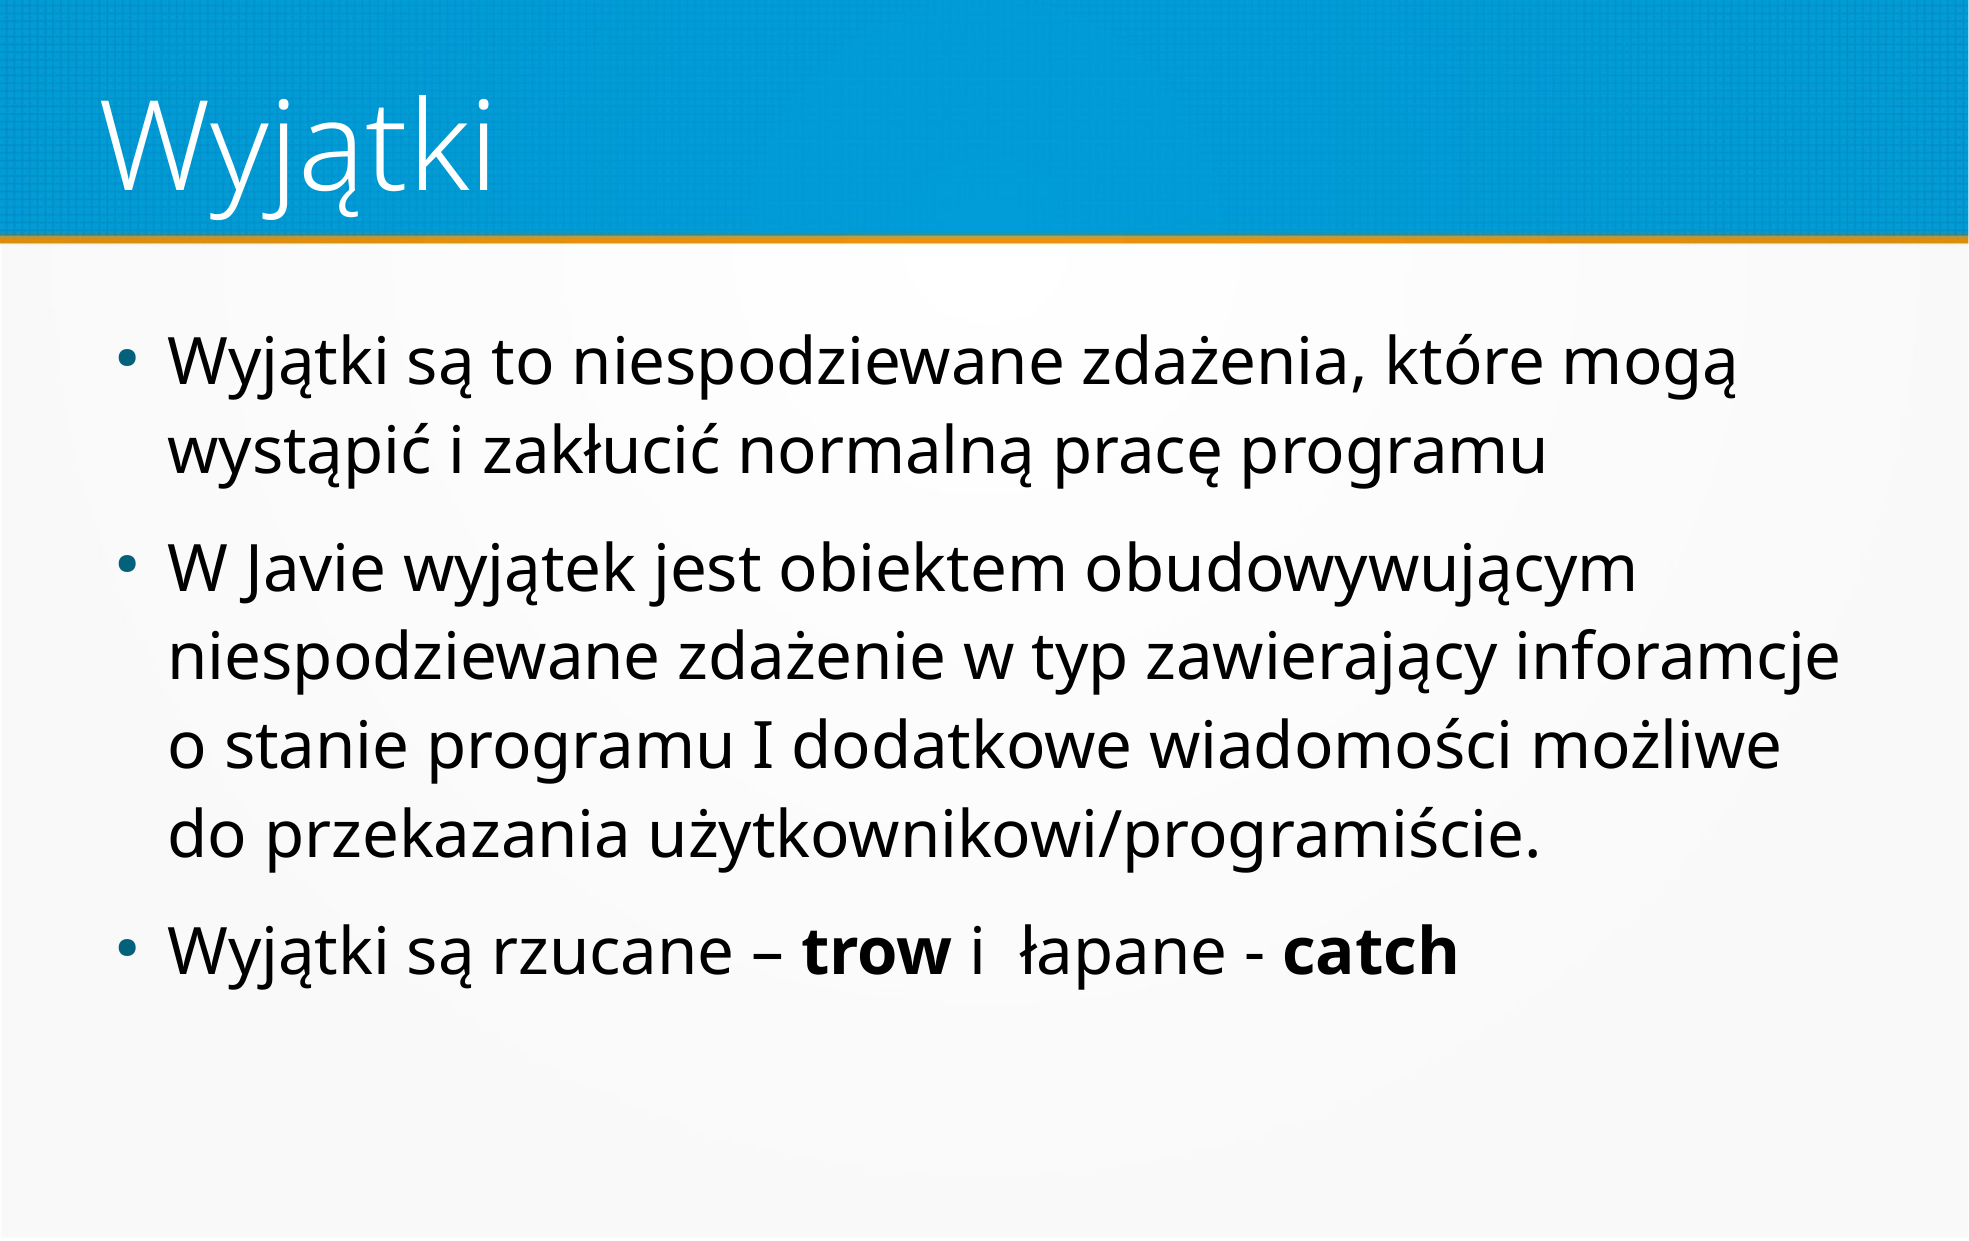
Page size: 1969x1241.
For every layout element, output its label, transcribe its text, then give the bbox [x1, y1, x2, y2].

list Wyjątki są to niespodziewane zdażenia, które mogą wystąpić i zakłucić normalną pracę programu W Javie wyjątek jest obiektem obudowywującym niespodziewane zdażenie w typ zawierający inforamcje o stanie programu I dodatkowe wiadomości możliwe do przekazania użytkownikowi/programiście. Wyjątki są rzucane – trow i łapane - catch [98, 315, 1861, 1081]
title Wyjątki [98, 19, 1870, 227]
picture [0, 233, 1969, 1241]
